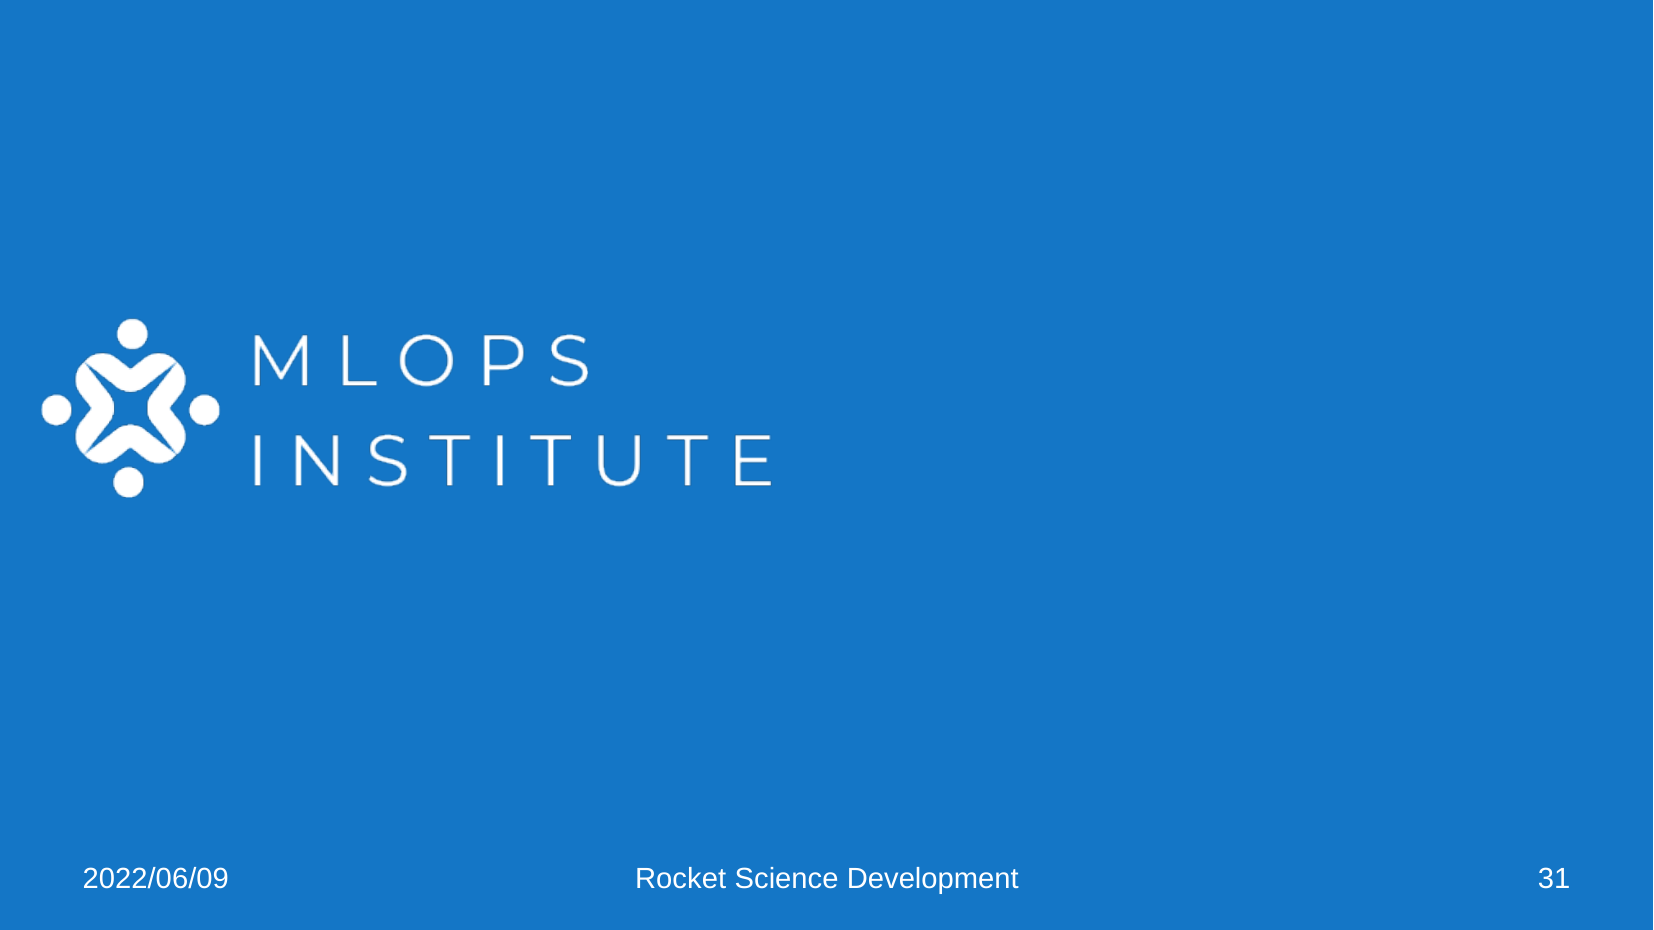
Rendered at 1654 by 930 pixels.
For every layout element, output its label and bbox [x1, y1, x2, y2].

picture [0, 0, 819, 819]
